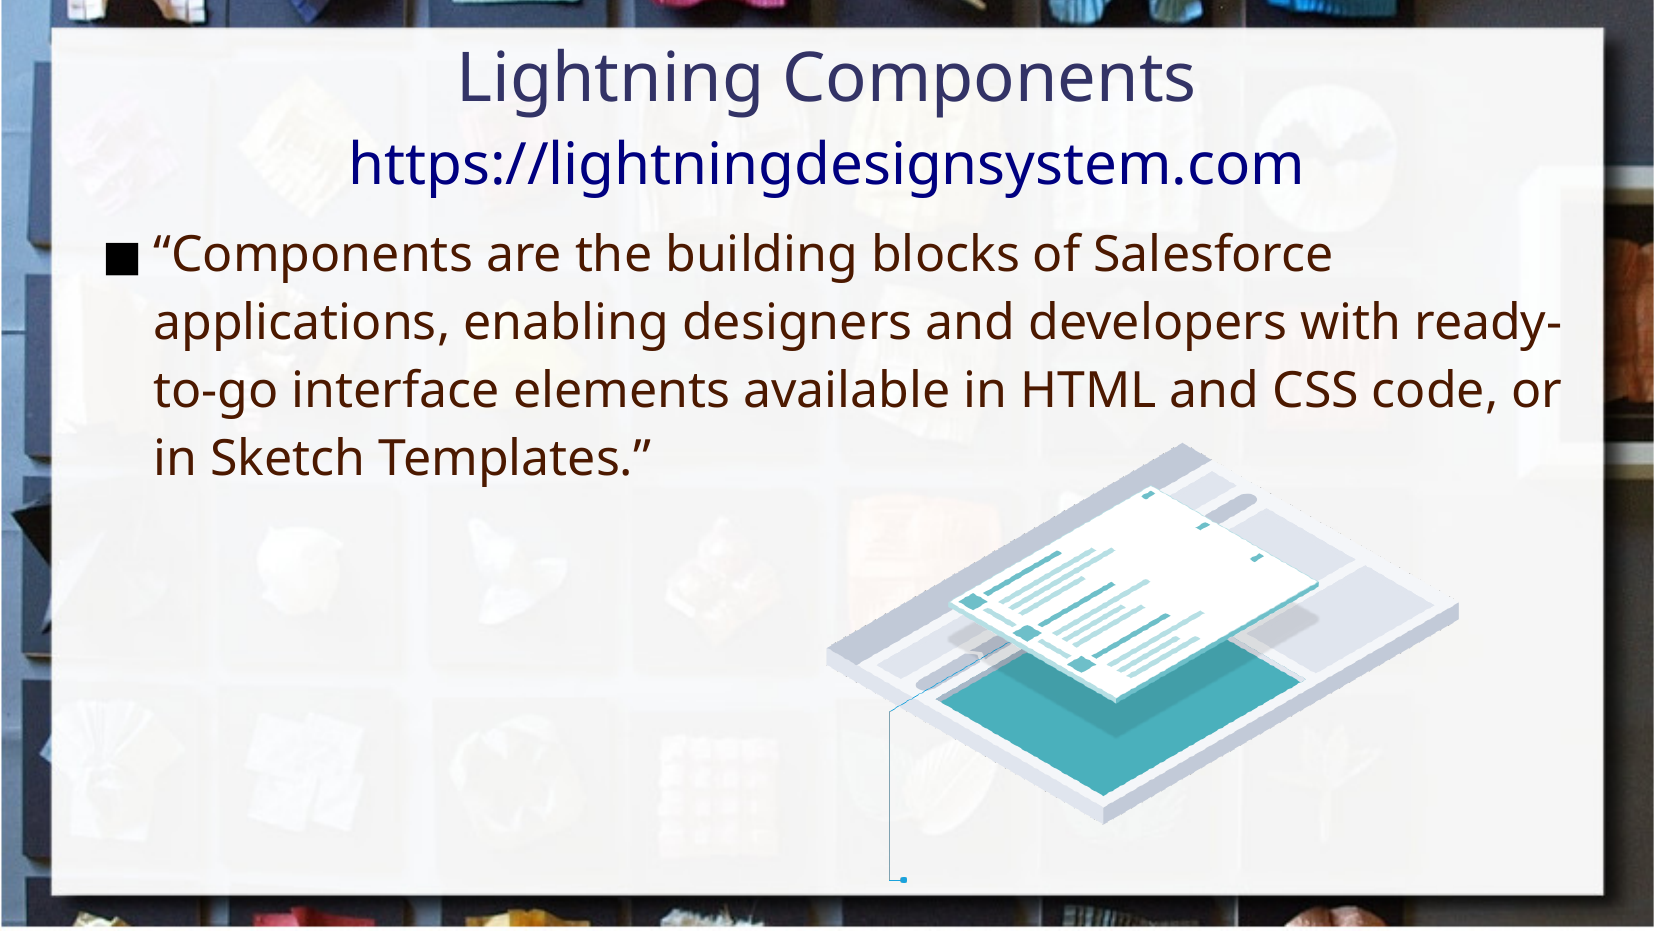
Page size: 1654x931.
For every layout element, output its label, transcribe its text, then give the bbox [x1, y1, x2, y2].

picture [0, 0, 1654, 931]
list “Components are the building blocks of Salesforce applications, enabling designers and developers with ready-to-go interface elements available in HTML and CSS code, or in Sketch Templates.” [82, 217, 1571, 832]
title Lightning Components https://lightningdesignsystem.com [82, 37, 1571, 193]
